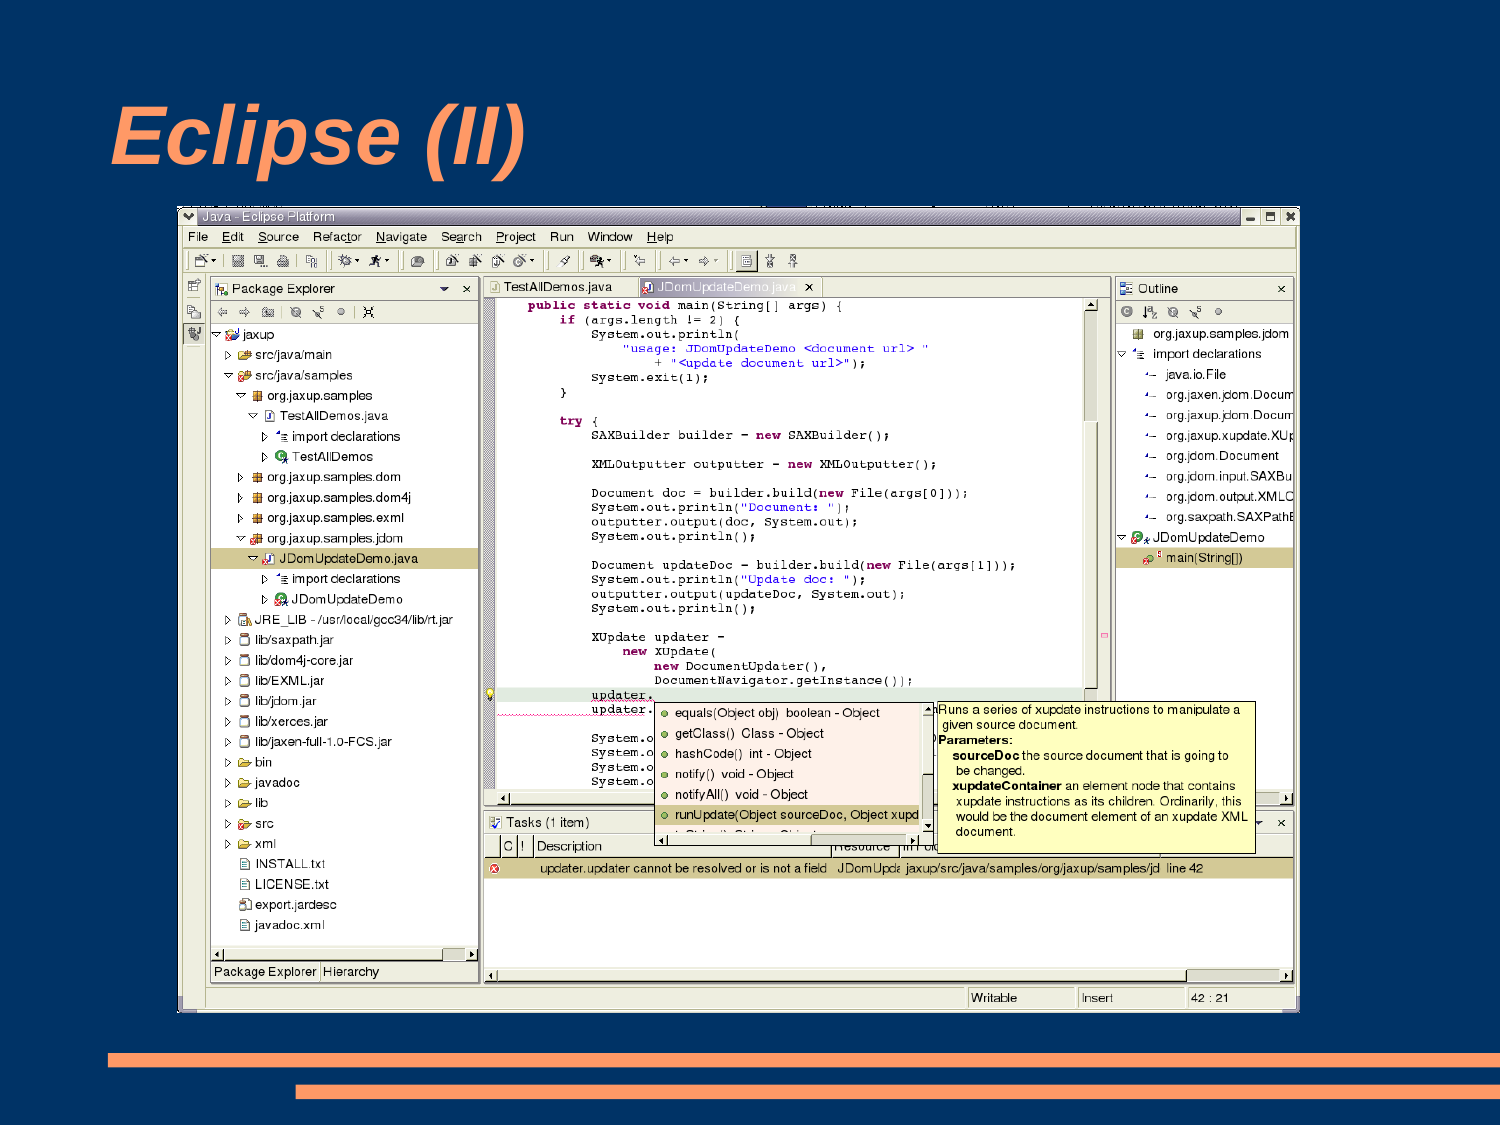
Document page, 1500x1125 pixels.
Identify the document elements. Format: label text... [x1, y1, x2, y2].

title Eclipse (II) [110, 49, 1392, 223]
picture [177, 206, 1300, 1014]
